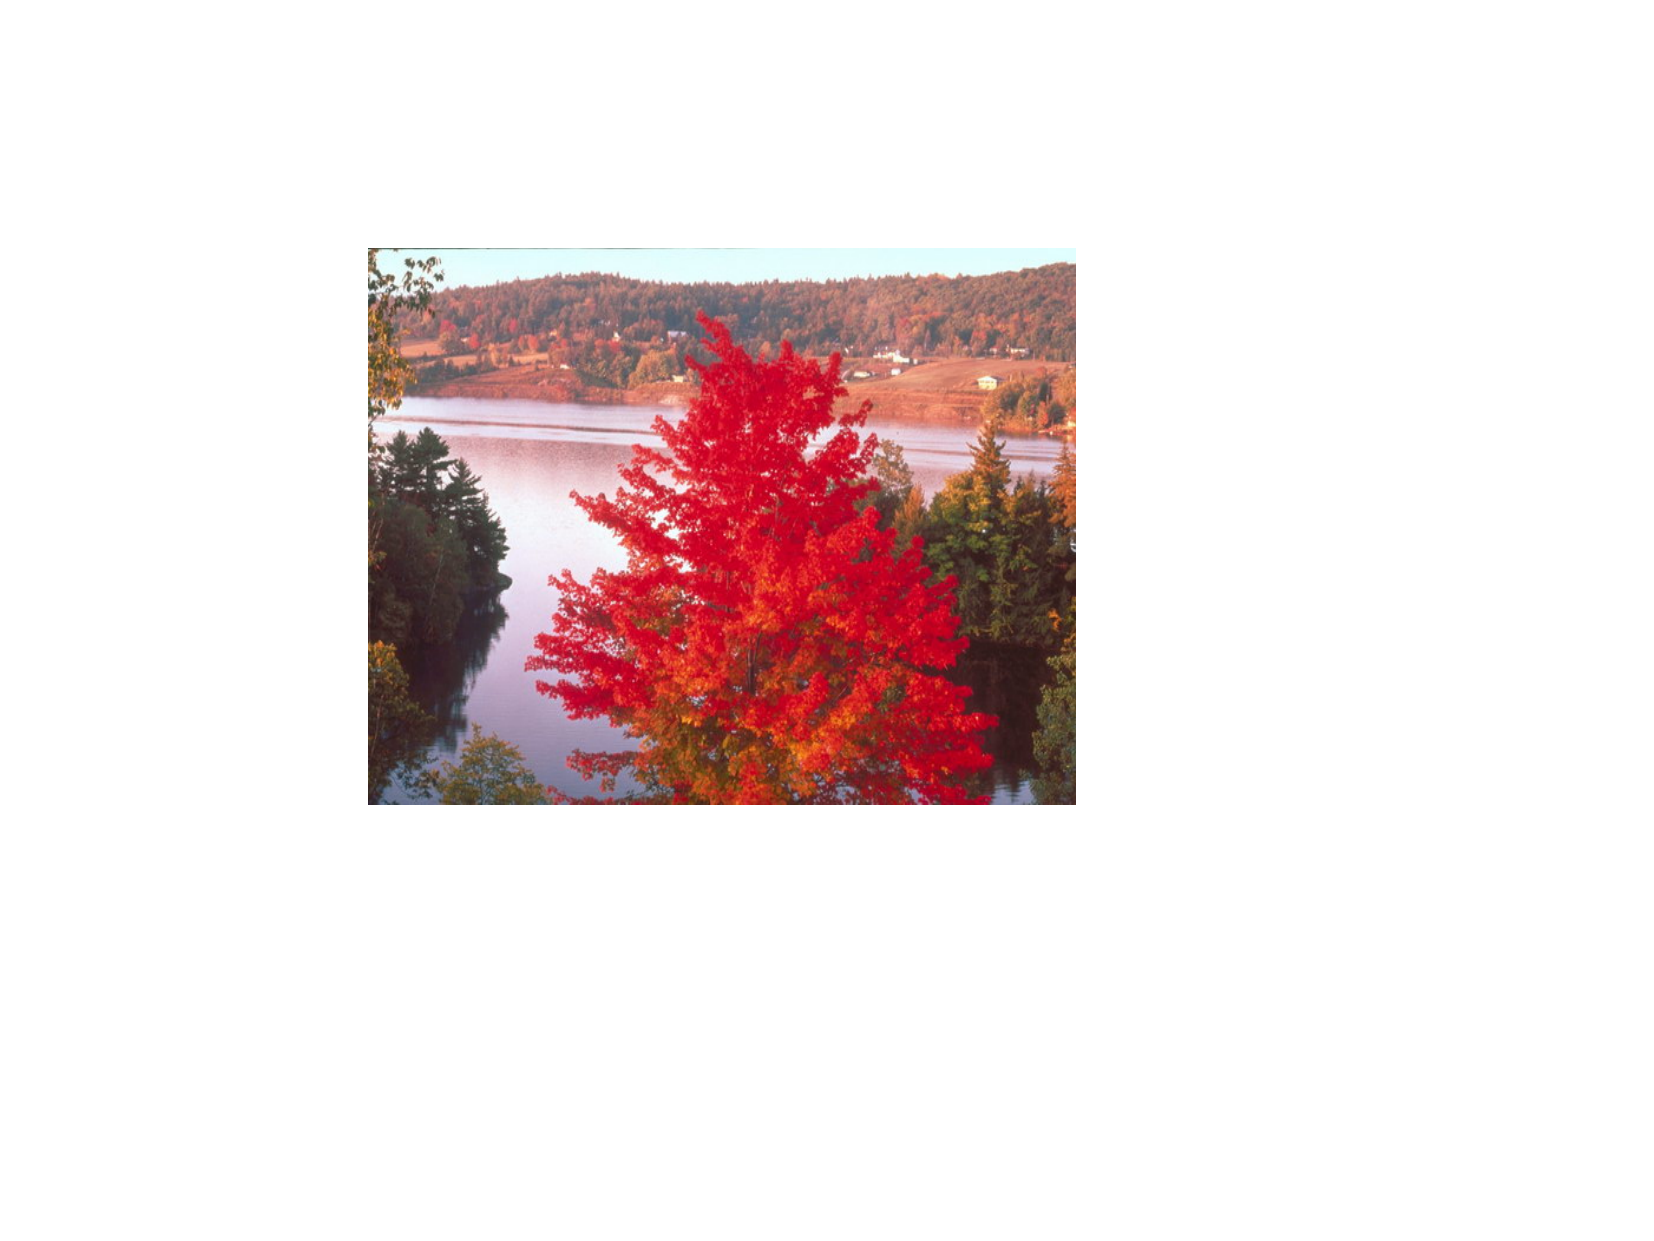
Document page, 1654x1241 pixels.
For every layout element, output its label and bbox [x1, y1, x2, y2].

picture [368, 248, 1076, 805]
